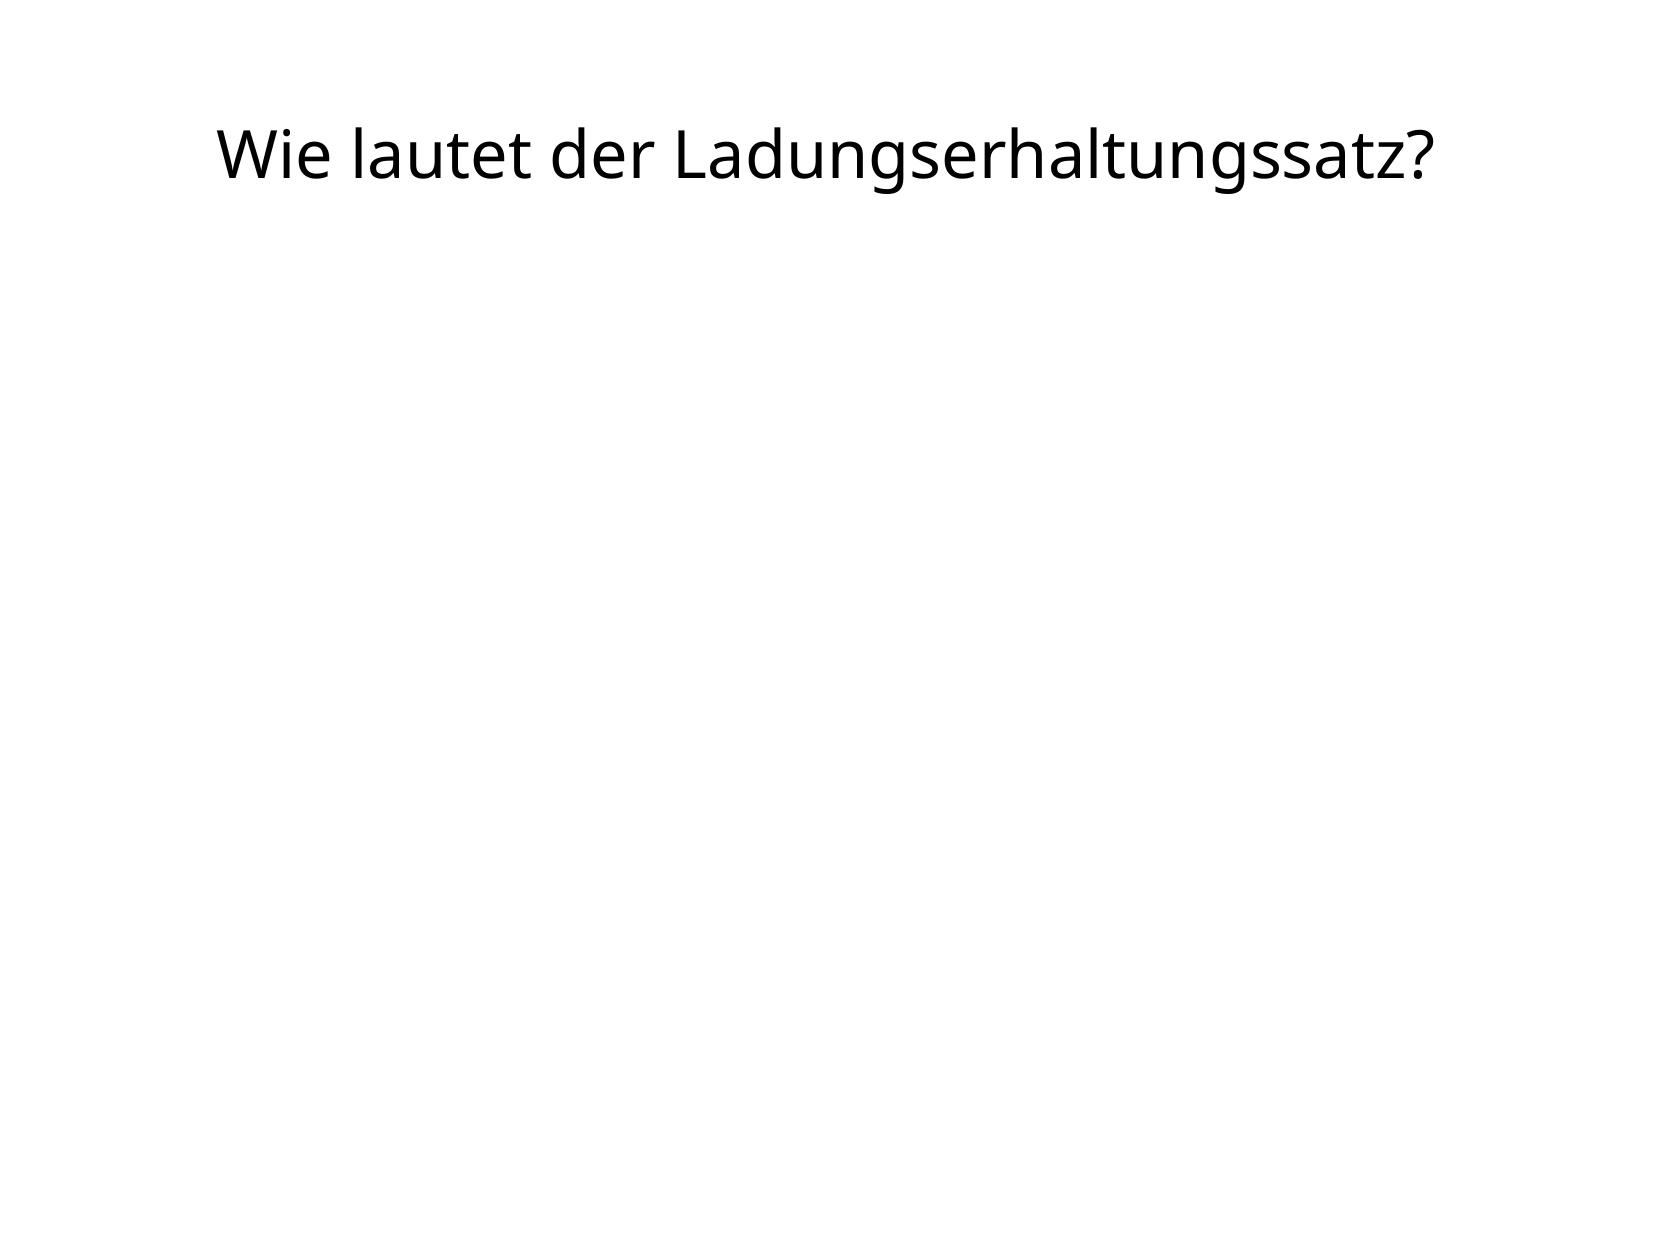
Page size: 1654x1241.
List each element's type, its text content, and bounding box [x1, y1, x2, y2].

title Wie lautet der Ladungserhaltungssatz? [82, 49, 1571, 257]
